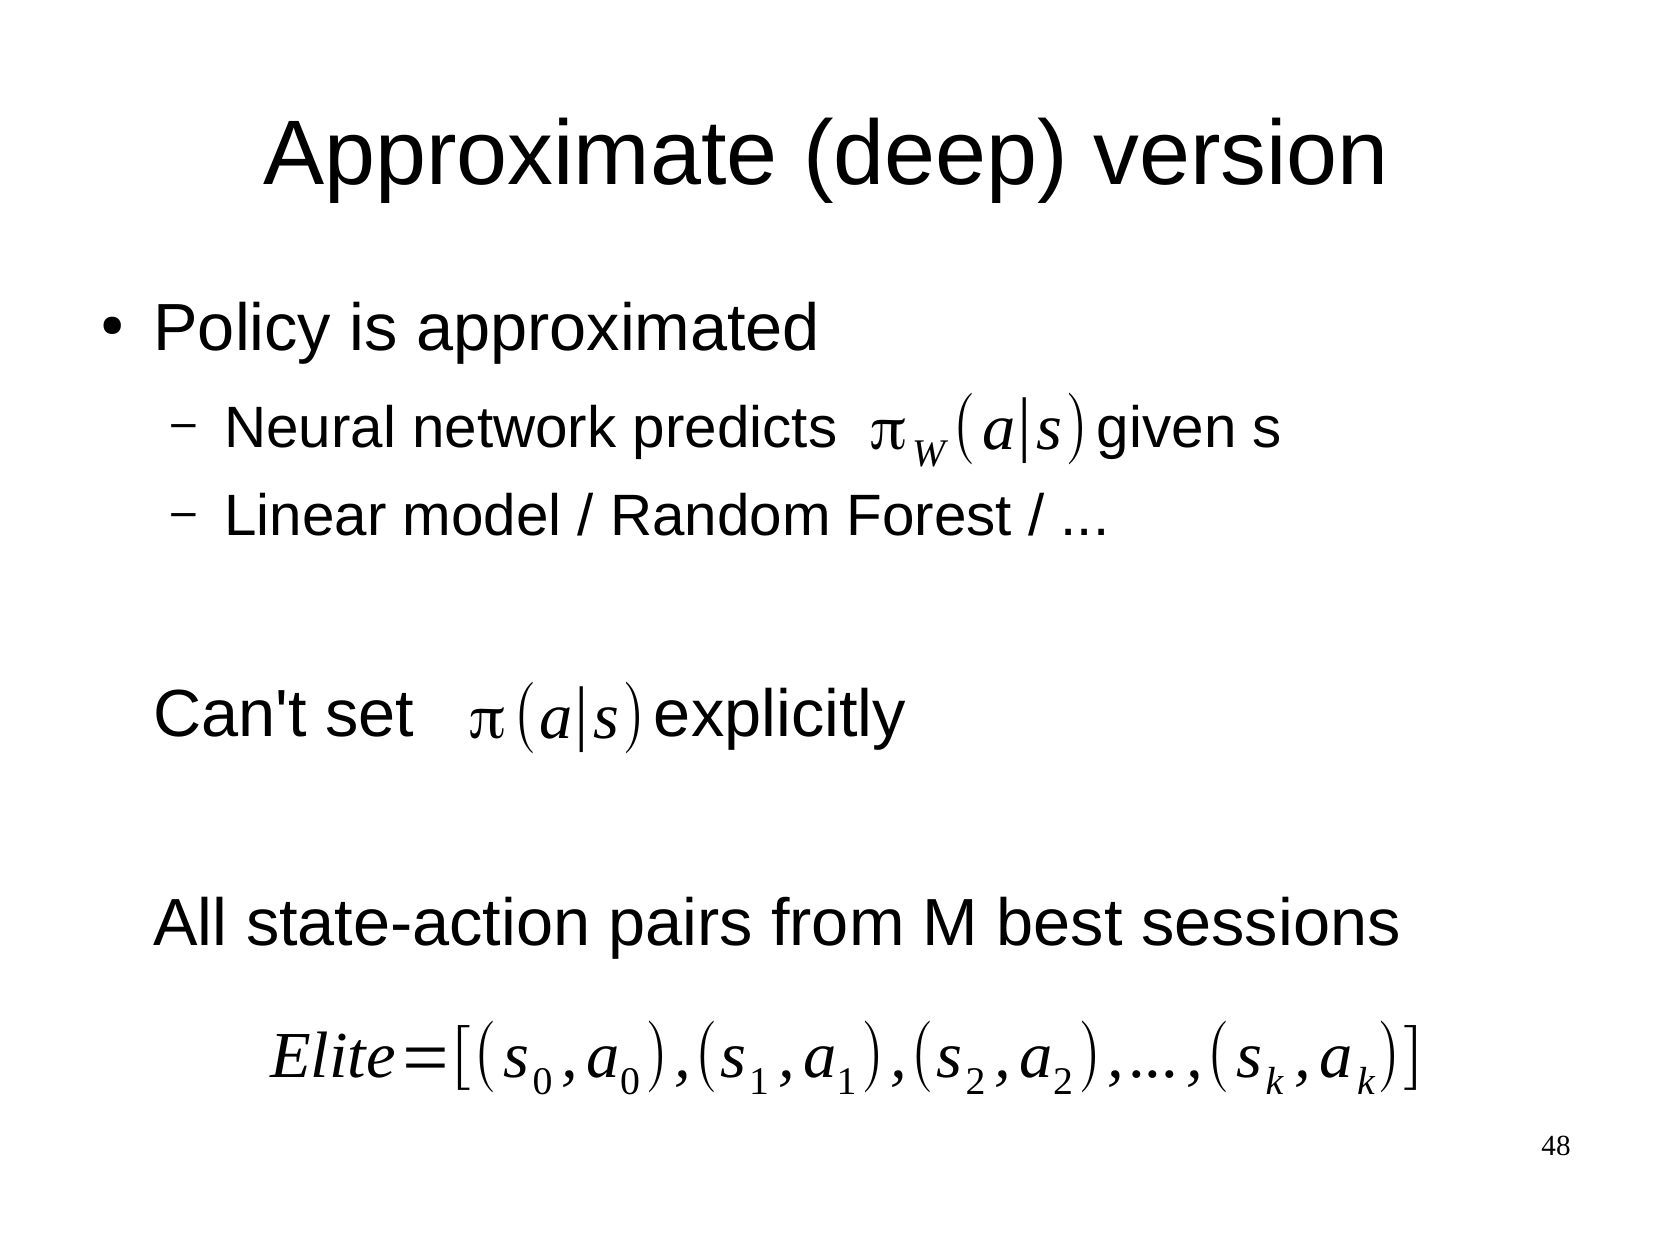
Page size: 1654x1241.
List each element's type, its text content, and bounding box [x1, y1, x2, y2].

chart [249, 1016, 1439, 1102]
list Policy is approximated Neural network predicts given s Linear model / Random Forest / ... Can't set explicitly All state-action pairs from M best sessions [82, 290, 1571, 1010]
title Approximate (deep) version [82, 49, 1571, 257]
chart [452, 677, 663, 757]
chart [853, 388, 1103, 473]
